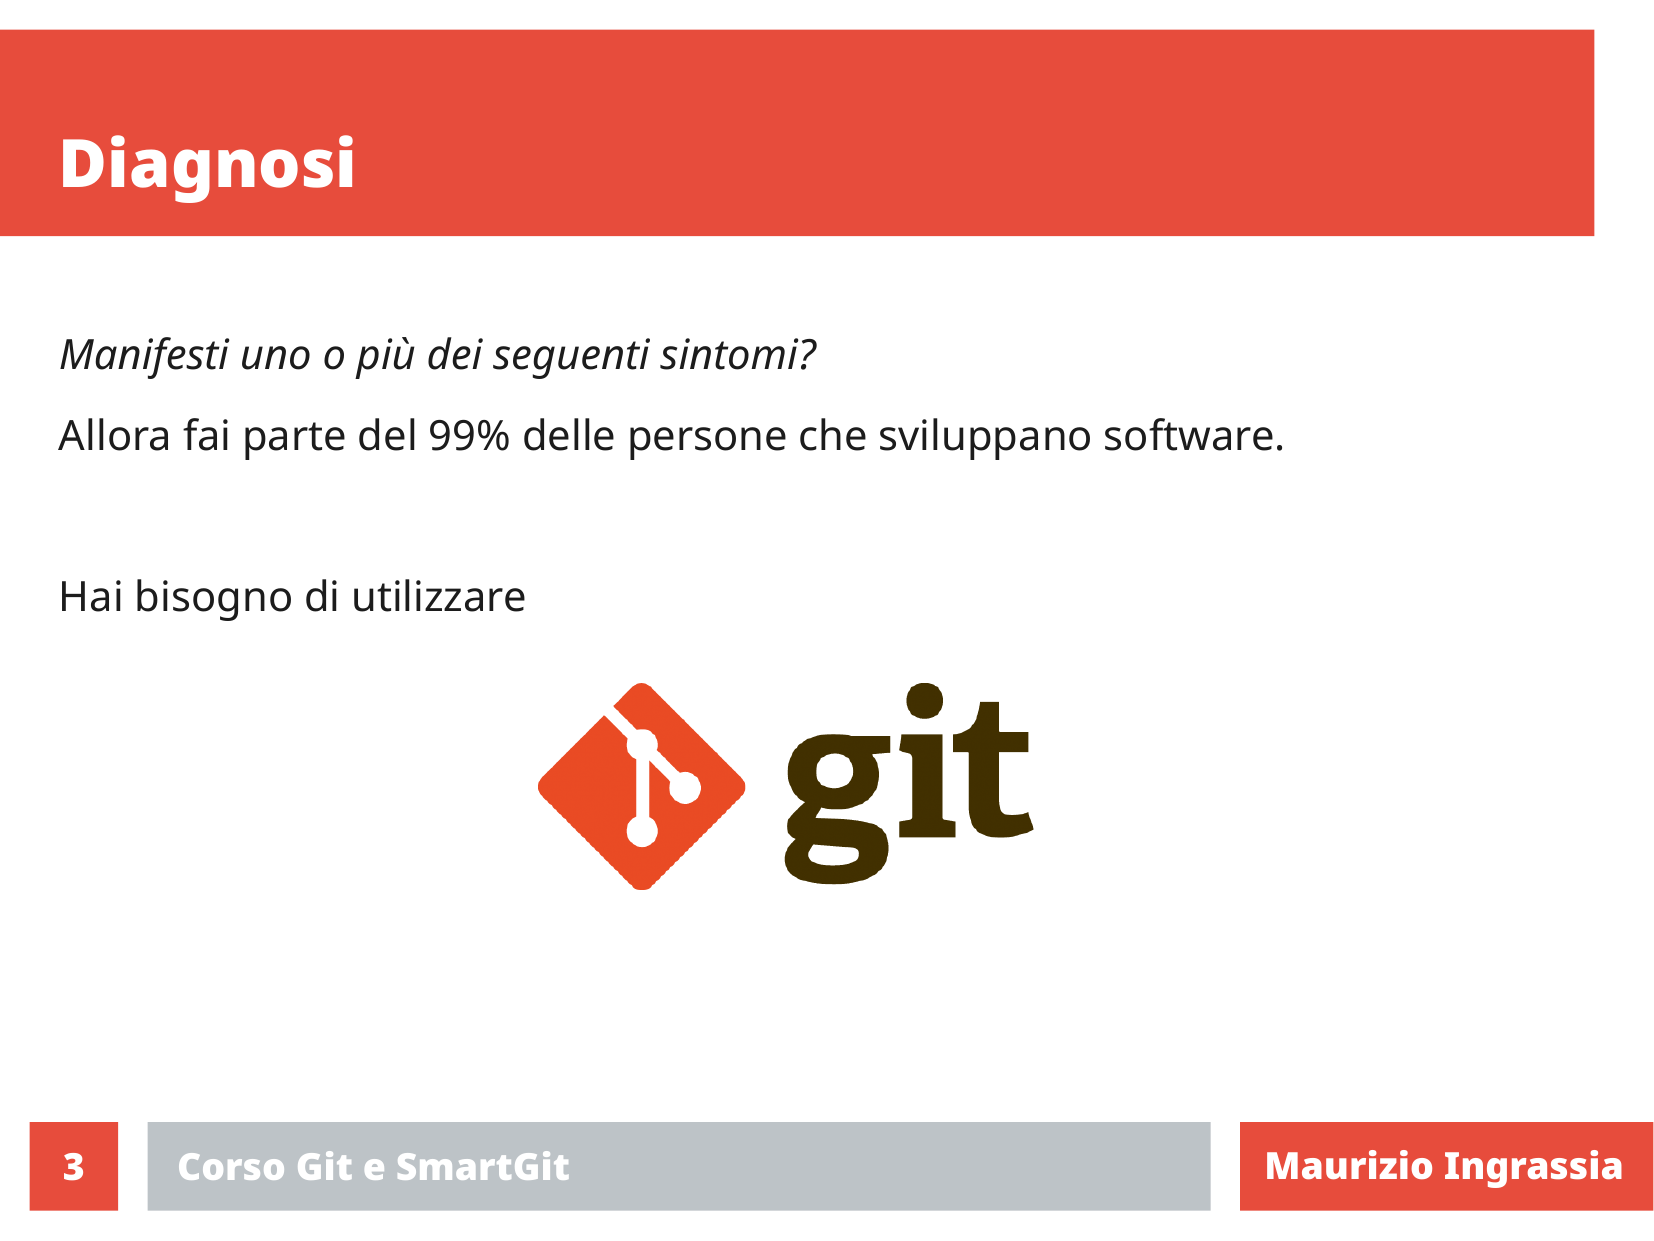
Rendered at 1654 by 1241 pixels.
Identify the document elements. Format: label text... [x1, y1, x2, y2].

picture [519, 621, 1052, 951]
list Manifesti uno o più dei seguenti sintomi? Allora fai parte del 99% delle persone che sviluppano software. Hai bisogno di utilizzare [59, 324, 1565, 1093]
title Diagnosi [59, 59, 1595, 207]
